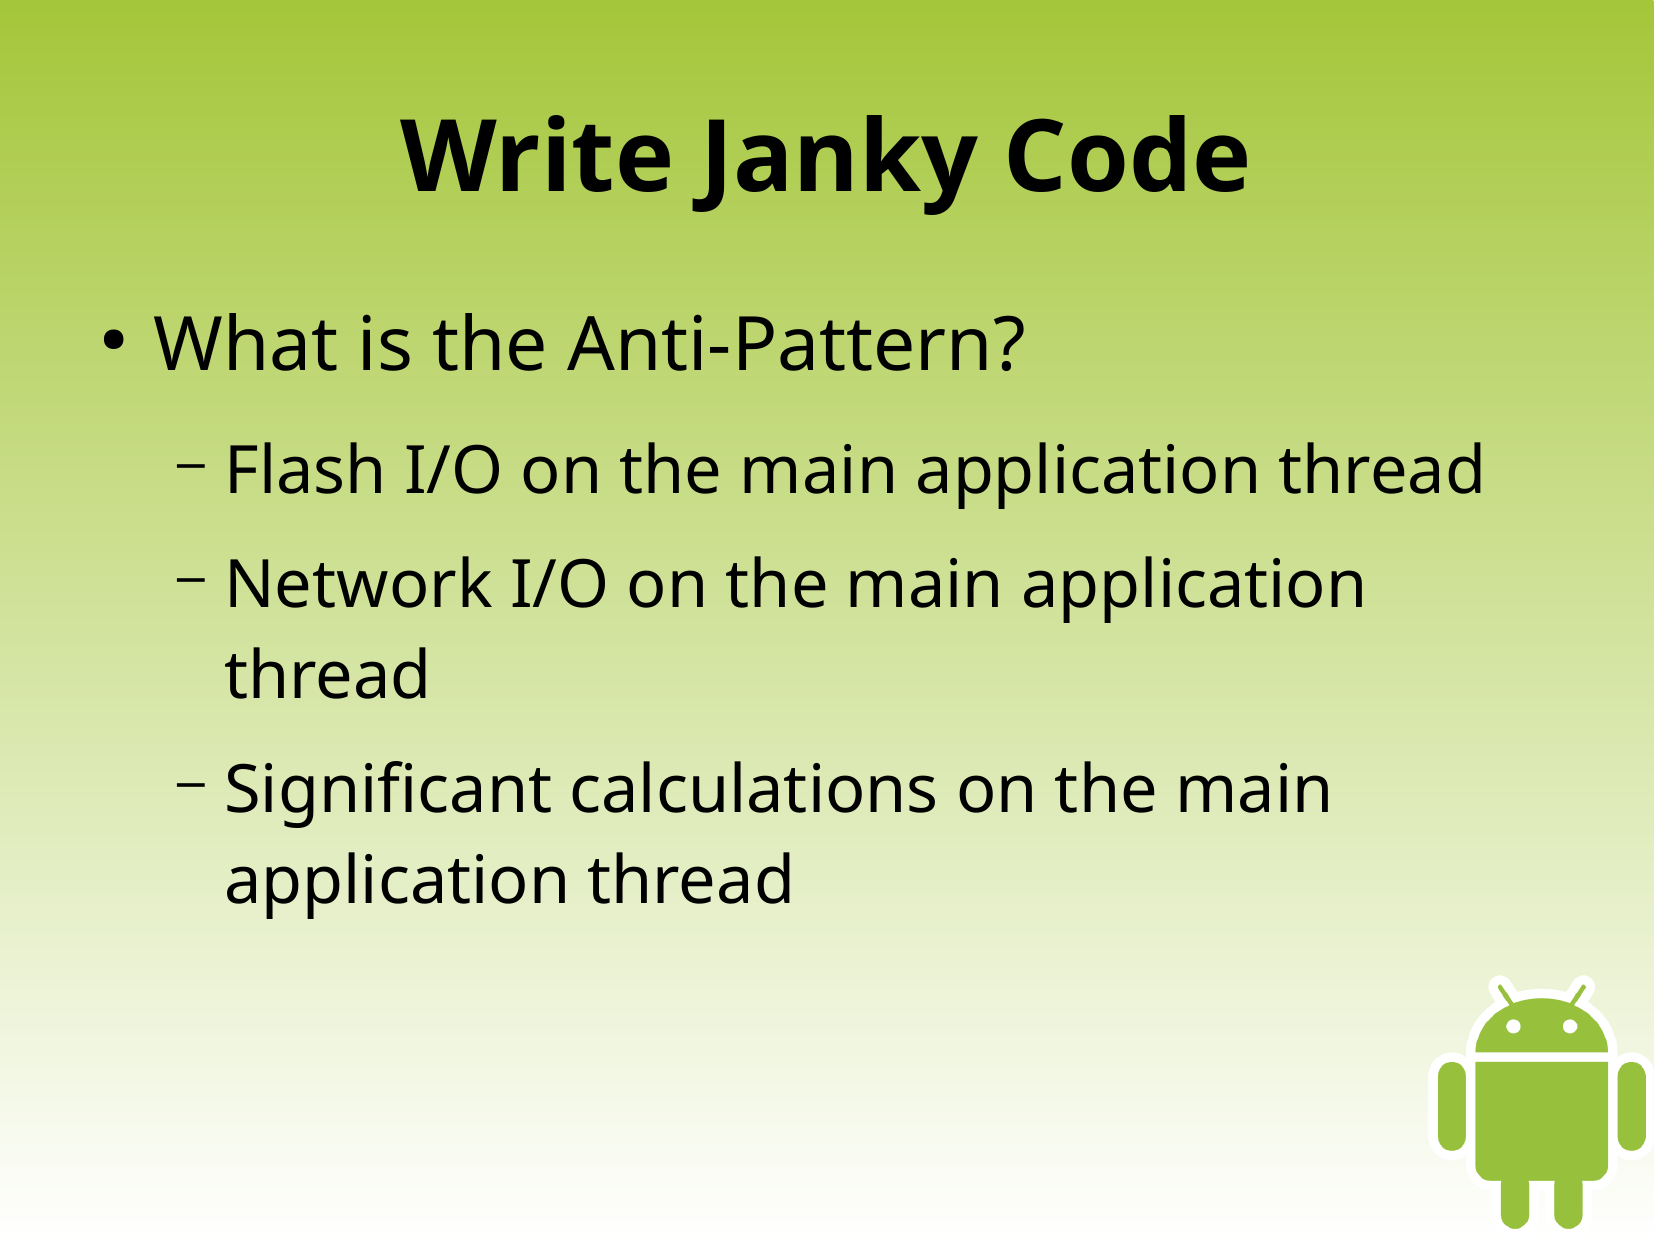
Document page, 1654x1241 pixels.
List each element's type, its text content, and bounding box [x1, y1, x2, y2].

list What is the Anti-Pattern? Flash I/O on the main application thread Network I/O on the main application thread Significant calculations on the main application thread [82, 290, 1571, 1094]
picture [1428, 975, 1654, 1238]
title Write Janky Code [82, 56, 1571, 250]
